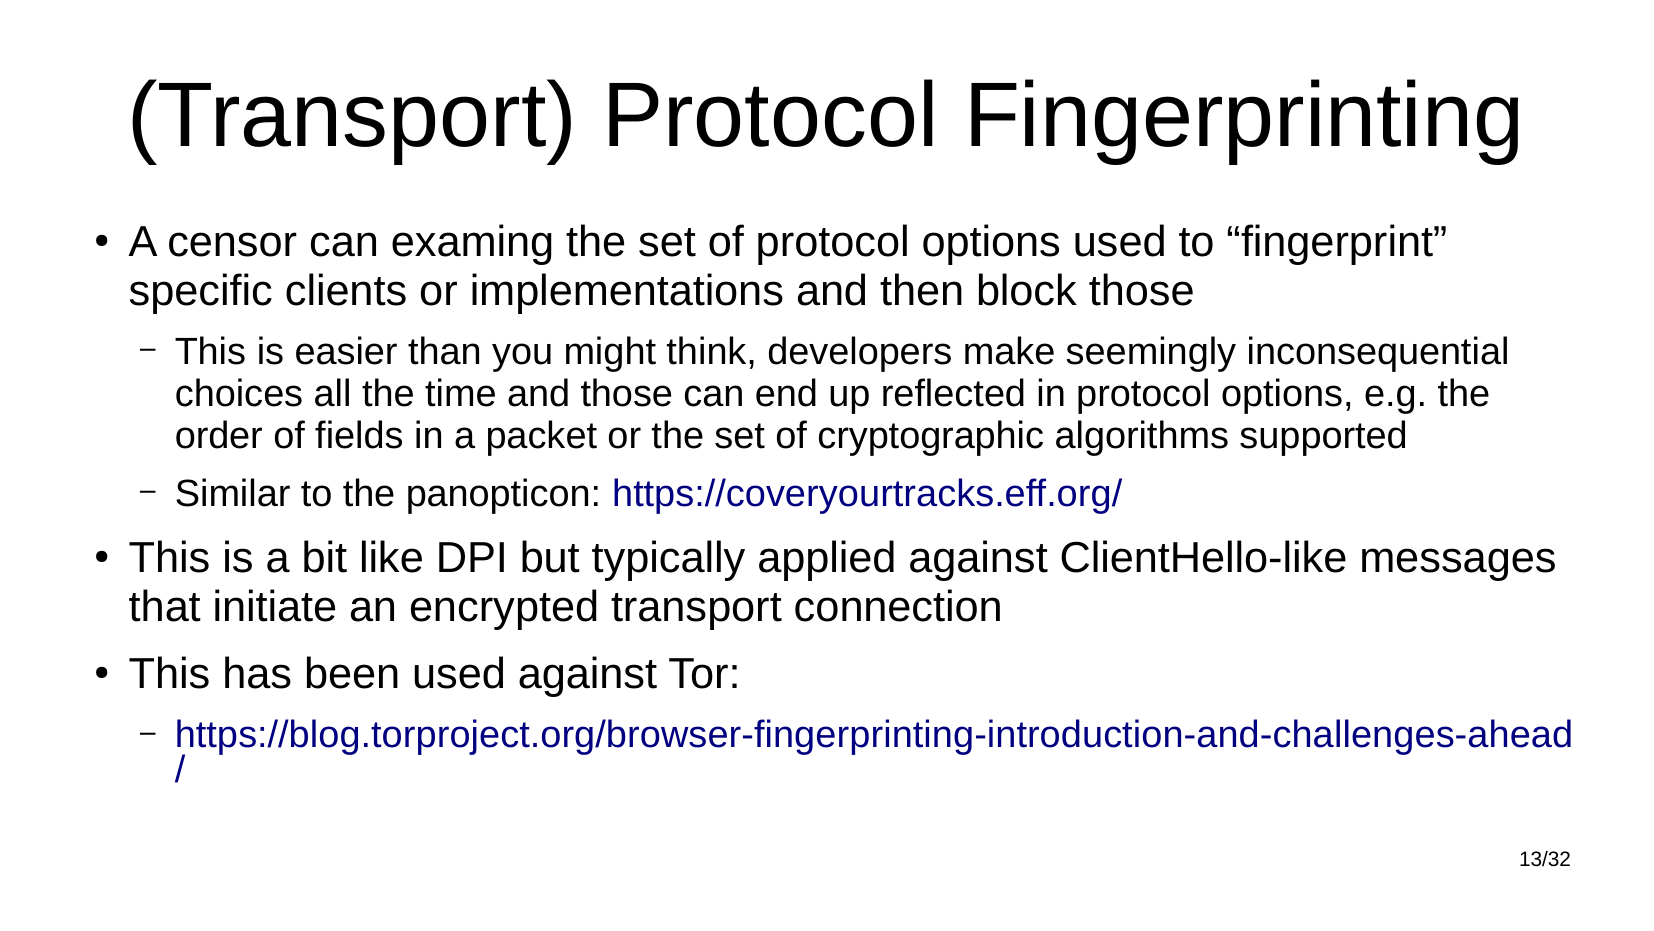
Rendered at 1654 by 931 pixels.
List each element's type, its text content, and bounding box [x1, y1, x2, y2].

list A censor can examing the set of protocol options used to “fingerprint” specific clients or implementations and then block those This is easier than you might think, developers make seemingly inconsequential choices all the time and those can end up reflected in protocol options, e.g. the order of fields in a packet or the set of cryptographic algorithms supported Similar to the panopticon: https://coveryourtracks.eff.org/ This is a bit like DPI but typically applied against ClientHello-like messages that initiate an encrypted transport connection This has been used against Tor: https://blog.torproject.org/browser-fingerprinting-introduction-and-challenges-ahead/ [82, 217, 1571, 758]
title (Transport) Protocol Fingerprinting [82, 37, 1571, 193]
